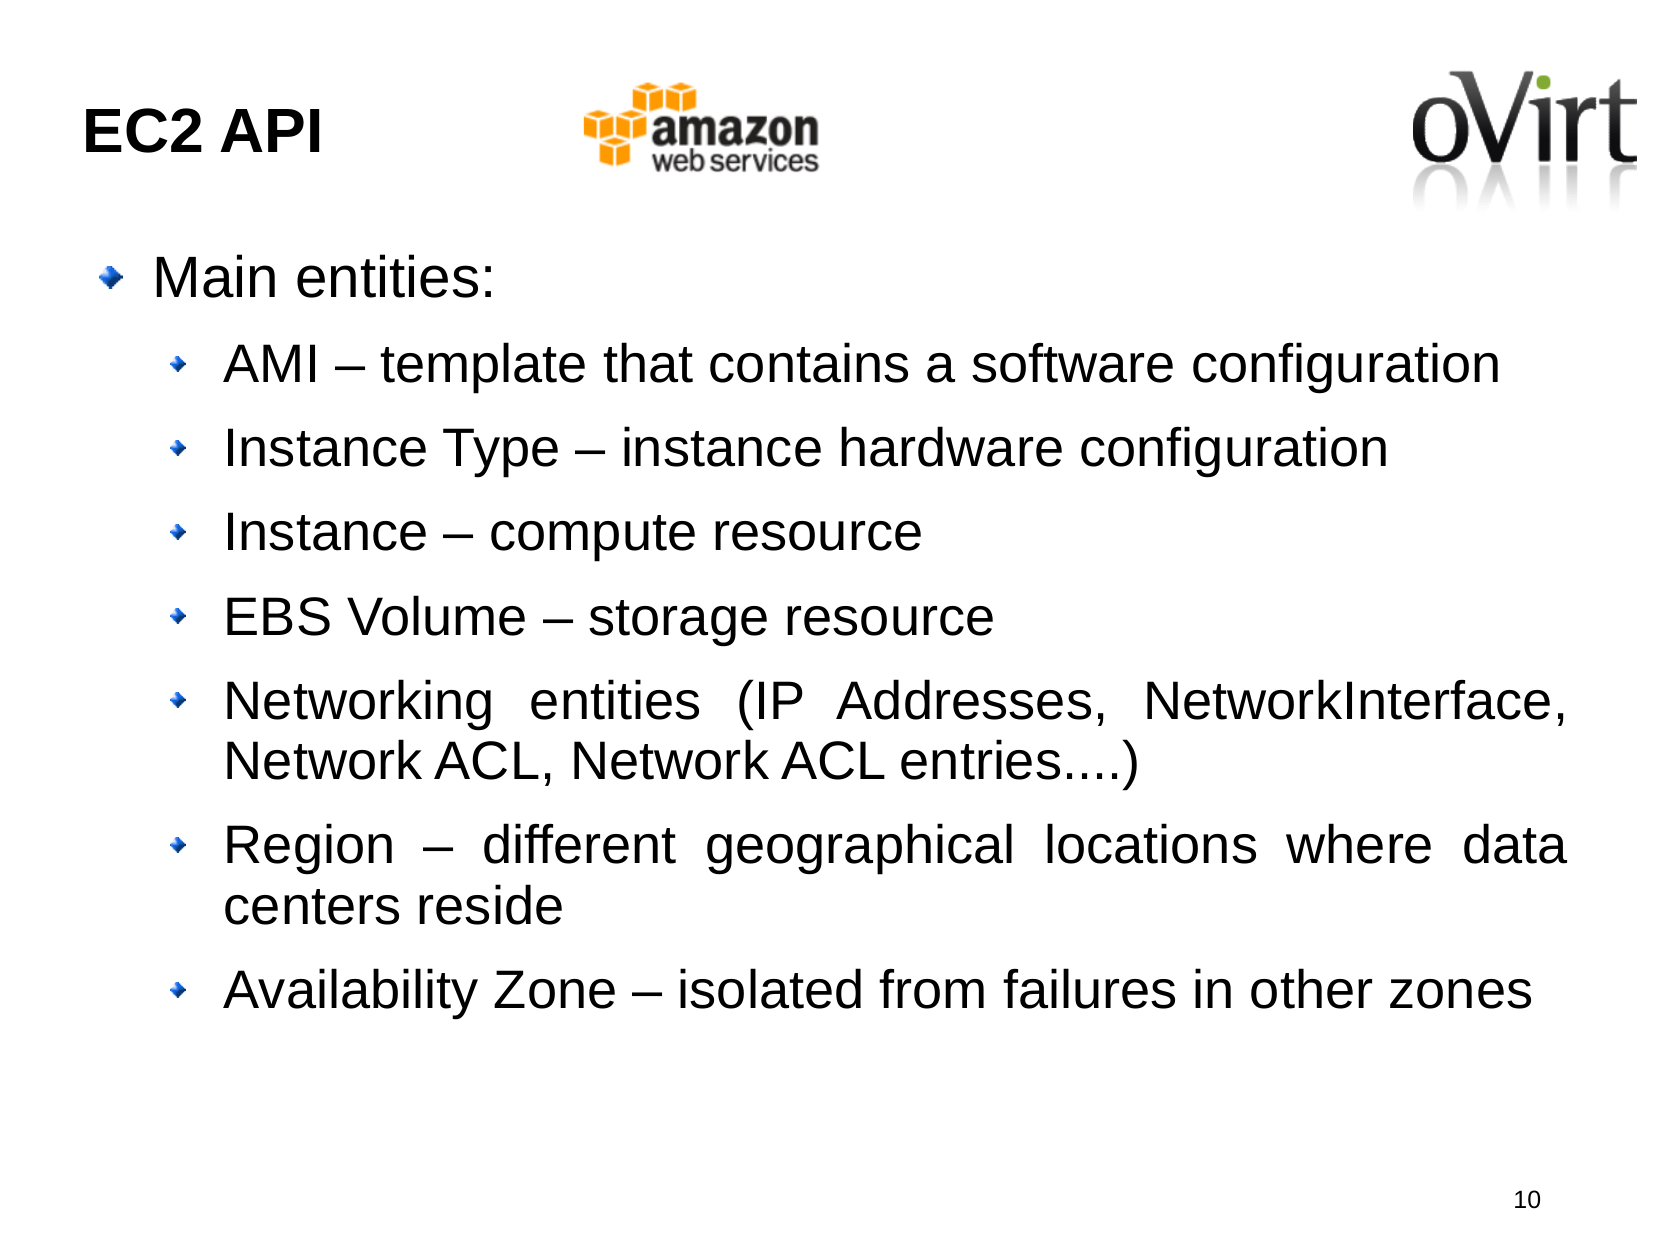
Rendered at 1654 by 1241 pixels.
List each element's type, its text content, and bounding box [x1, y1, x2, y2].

title EC2 API [82, 37, 1303, 226]
list Main entities: AMI – template that contains a software configuration Instance Type – instance hardware configuration Instance – compute resource EBS Volume – storage resource Networking entities (IP Addresses, NetworkInterface, Network ACL, Network ACL entries....) Region – different geographical locations where data centers reside Availability Zone – isolated from failures in other zones [82, 244, 1571, 1039]
picture [1413, 63, 1637, 212]
picture [569, 79, 831, 186]
